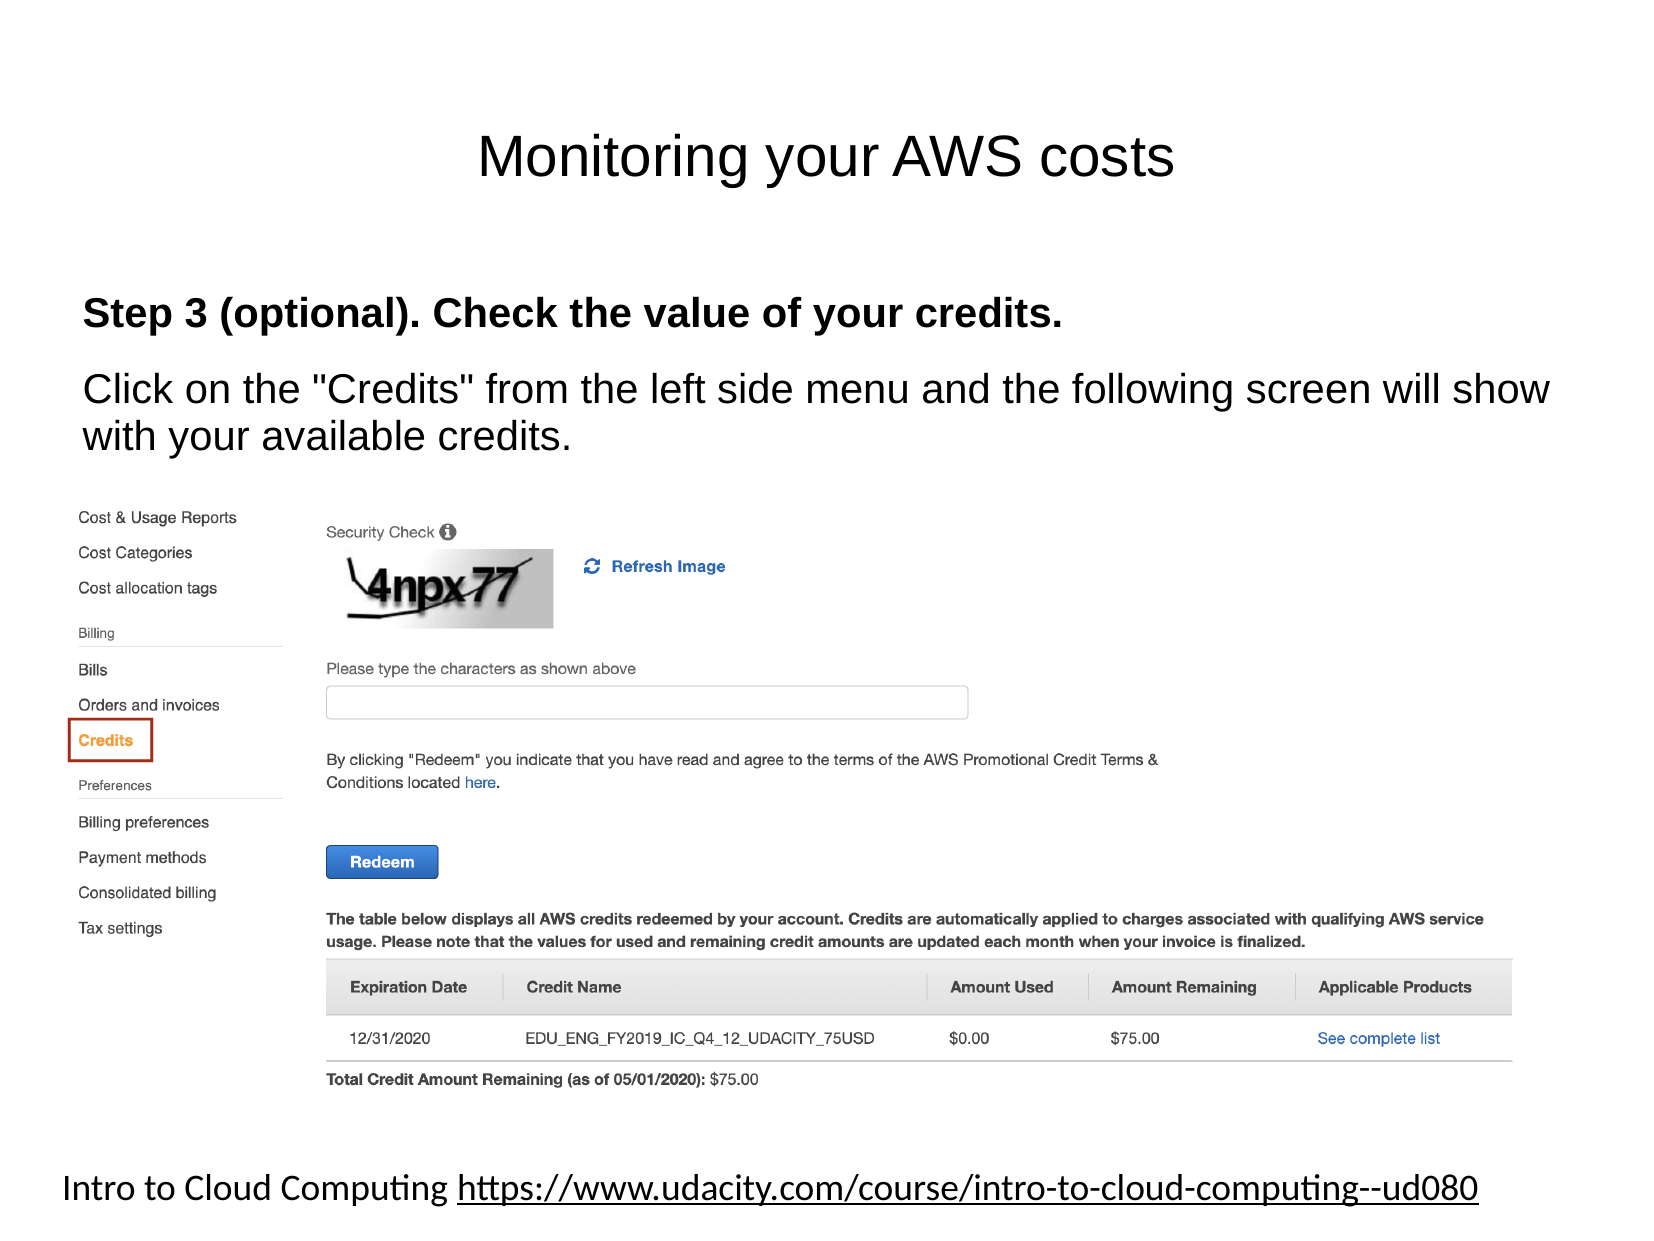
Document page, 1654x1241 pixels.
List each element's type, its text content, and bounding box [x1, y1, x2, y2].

picture [53, 501, 1540, 1122]
list Step 3 (optional). Check the value of your credits. Click on the "Credits" from the left side menu and the following screen will show with your available credits. [82, 290, 1571, 1010]
title Monitoring your AWS costs [82, 49, 1571, 257]
text_box Intro to Cloud Computing https://www.udacity.com/course/intro-to-cloud-computing--ud080 [47, 1164, 1620, 1241]
